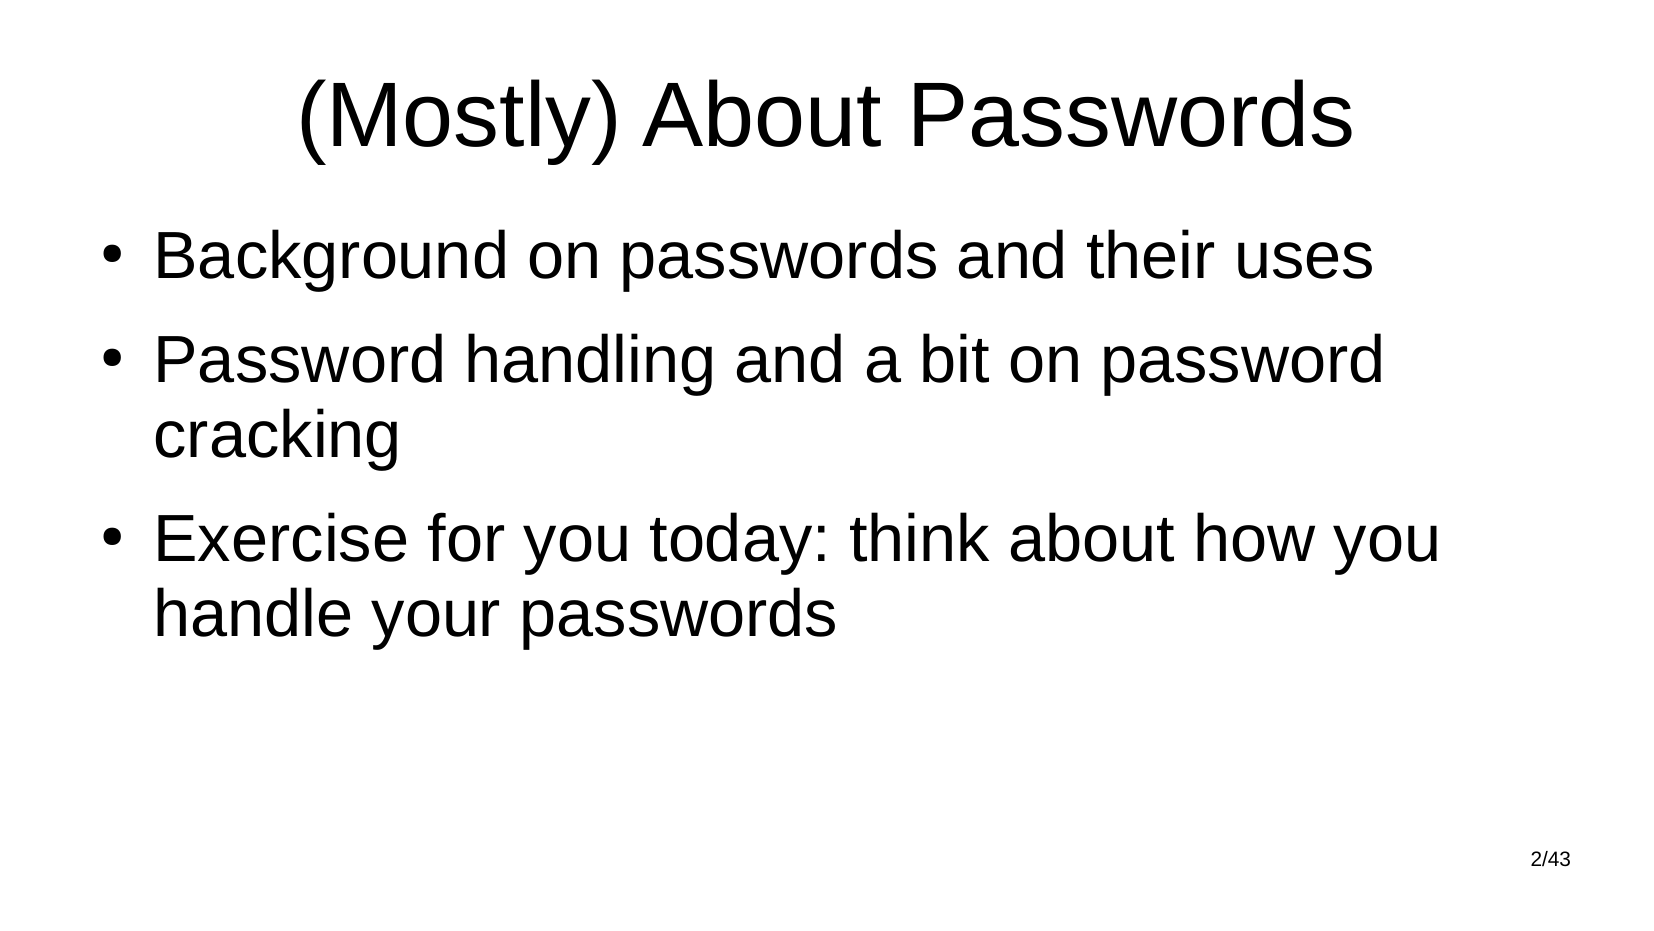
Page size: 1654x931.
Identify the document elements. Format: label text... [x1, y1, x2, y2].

list Background on passwords and their uses Password handling and a bit on password cracking Exercise for you today: think about how you handle your passwords [82, 217, 1571, 758]
title (Mostly) About Passwords [82, 37, 1571, 193]
